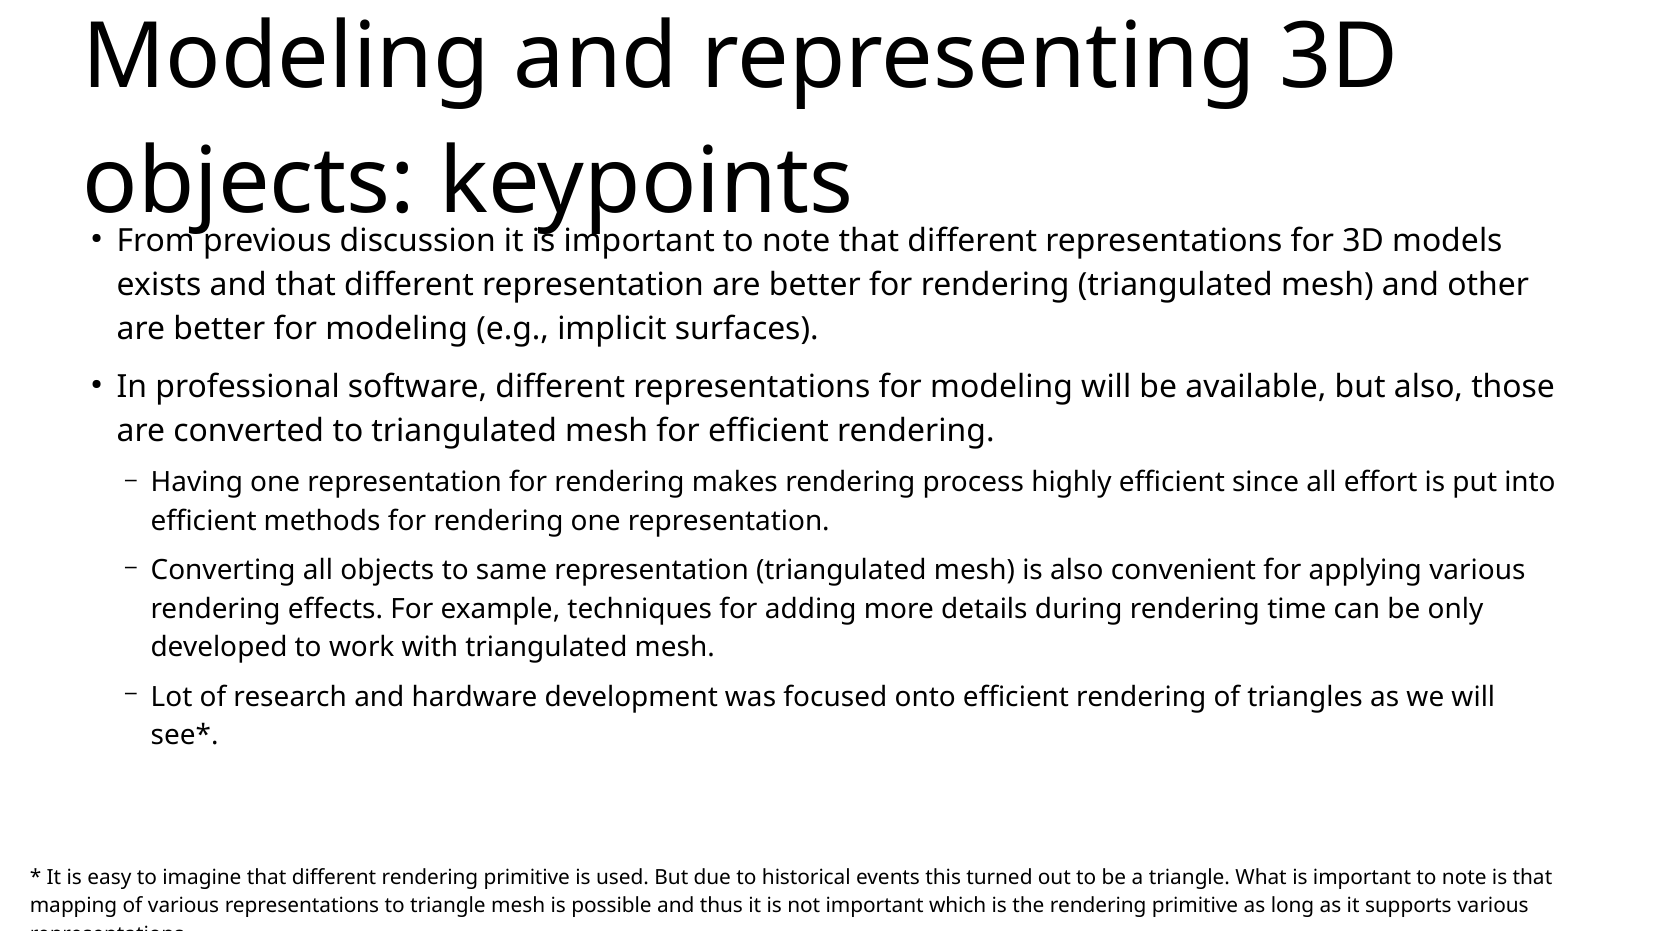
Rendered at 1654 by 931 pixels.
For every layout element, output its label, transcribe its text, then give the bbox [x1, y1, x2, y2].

list From previous discussion it is important to note that different representations for 3D models exists and that different representation are better for rendering (triangulated mesh) and other are better for modeling (e.g., implicit surfaces). In professional software, different representations for modeling will be available, but also, those are converted to triangulated mesh for efficient rendering. Having one representation for rendering makes rendering process highly efficient since all effort is put into efficient methods for rendering one representation. Converting all objects to same representation (triangulated mesh) is also convenient for applying various rendering effects. For example, techniques for adding more details during rendering time can be only developed to work with triangulated mesh. Lot of research and hardware development was focused onto efficient rendering of triangles as we will see*. [82, 217, 1571, 758]
text_box * It is easy to imagine that different rendering primitive is used. But due to historical events this turned out to be a triangle. What is important to note is that mapping of various representations to triangle mesh is possible and thus it is not important which is the rendering primitive as long as it supports various representations. [15, 855, 1636, 922]
title Modeling and representing 3D objects: keypoints [82, 0, 1571, 217]
